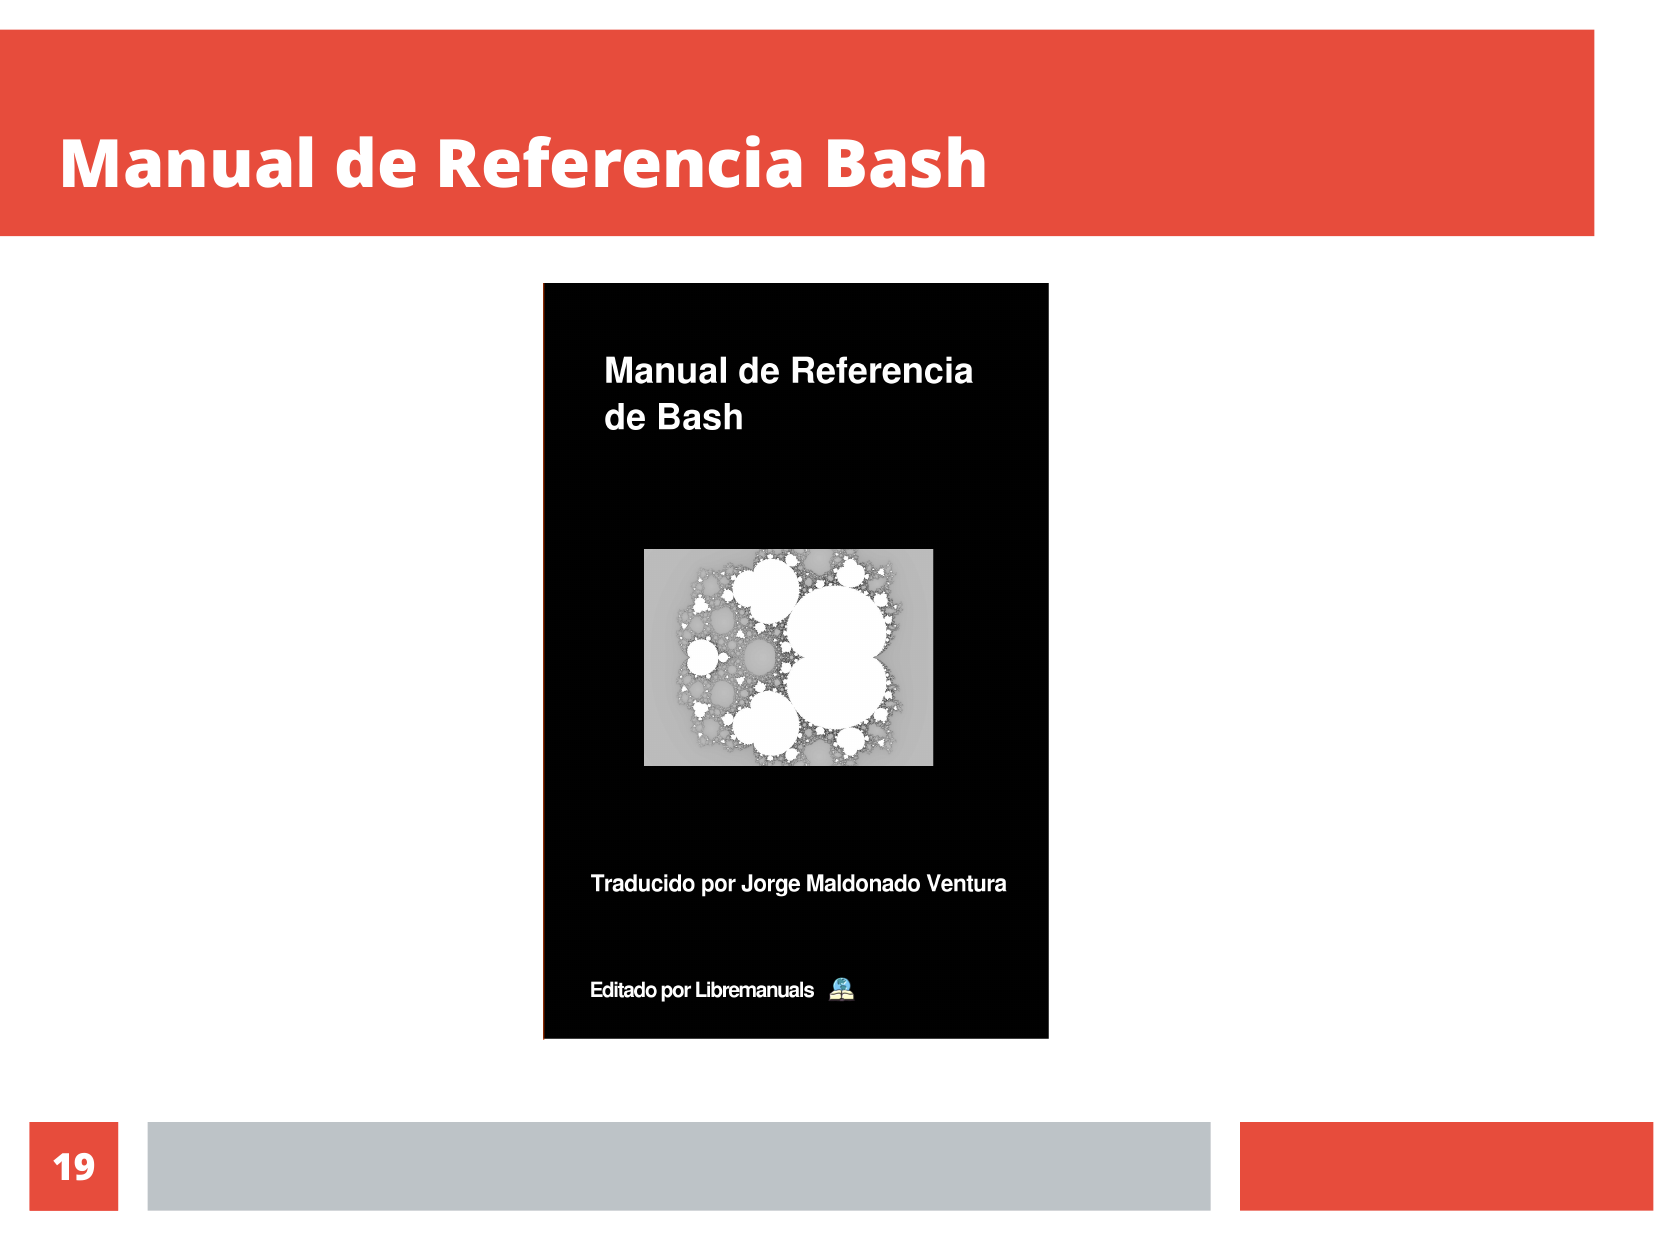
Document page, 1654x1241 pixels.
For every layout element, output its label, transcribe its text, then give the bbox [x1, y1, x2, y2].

title Manual de Referencia Bash [59, 59, 1595, 207]
picture [543, 283, 1050, 1040]
